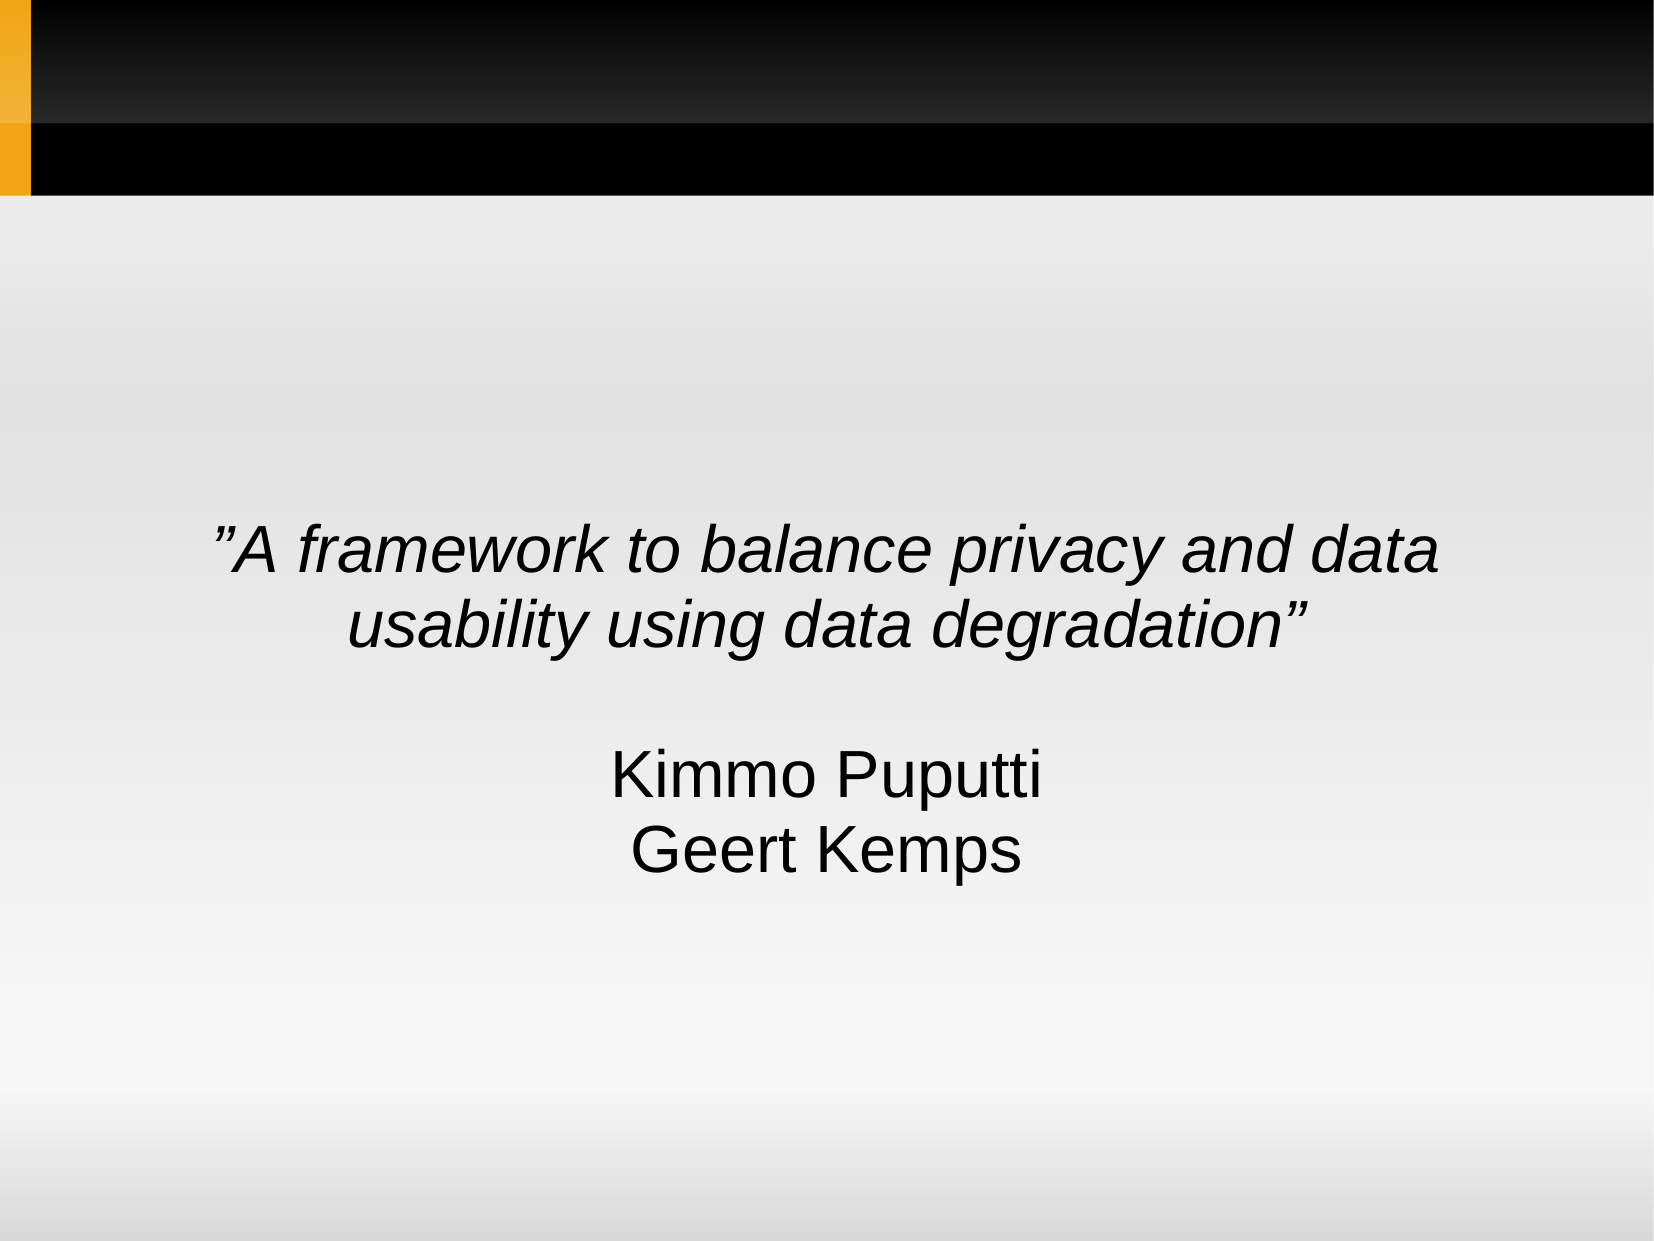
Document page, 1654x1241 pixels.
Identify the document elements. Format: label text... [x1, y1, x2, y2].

picture [0, 0, 1654, 1241]
subtitle ”A framework to balance privacy and data usability using data degradation” Kimmo Puputti Geert Kemps [82, 297, 1571, 1102]
